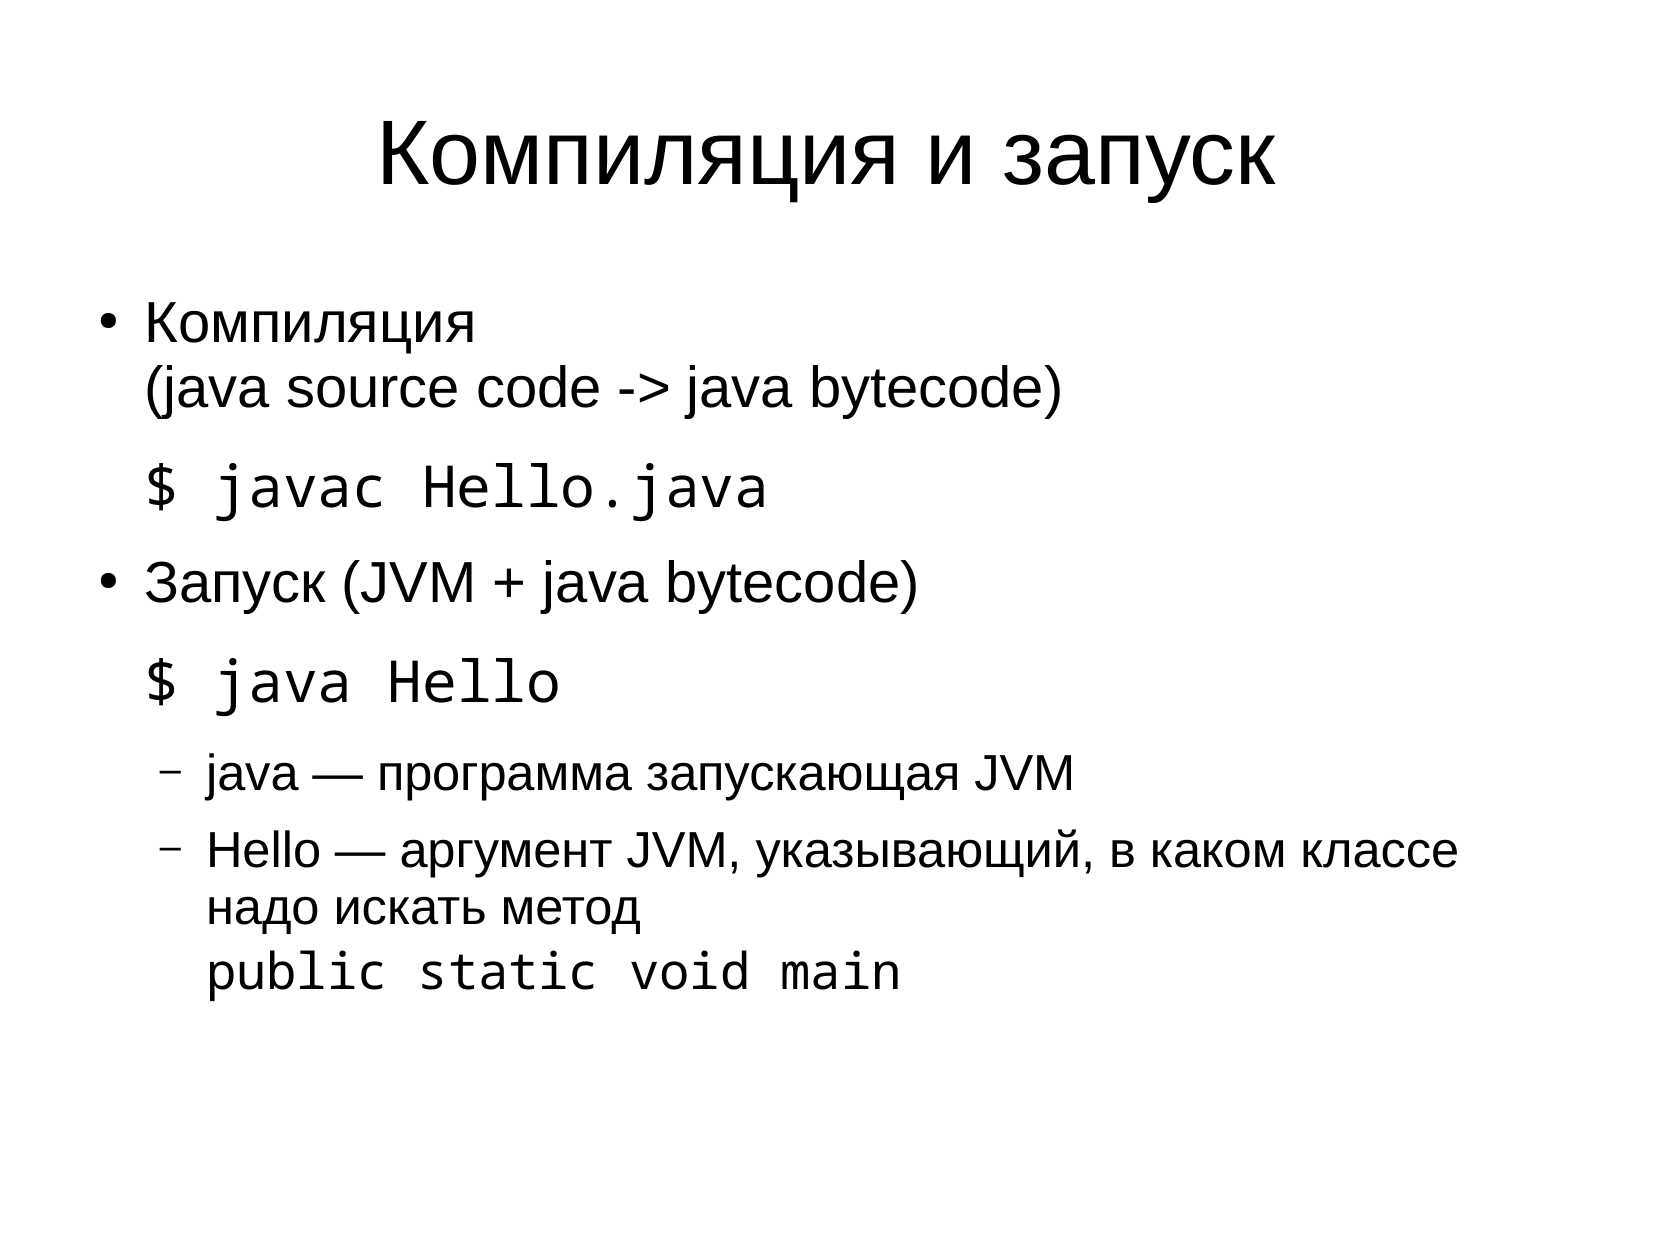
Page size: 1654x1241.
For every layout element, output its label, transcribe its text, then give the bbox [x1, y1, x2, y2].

title Компиляция и запуск [82, 49, 1571, 257]
list Компиляция (java source code -> java bytecode) $ javac Hello.java Запуск (JVM + java bytecode) $ java Hello java — программа запускающая JVM Hello — аргумент JVM, указывающий, в каком классе надо искать метод public static void main [82, 290, 1571, 1010]
